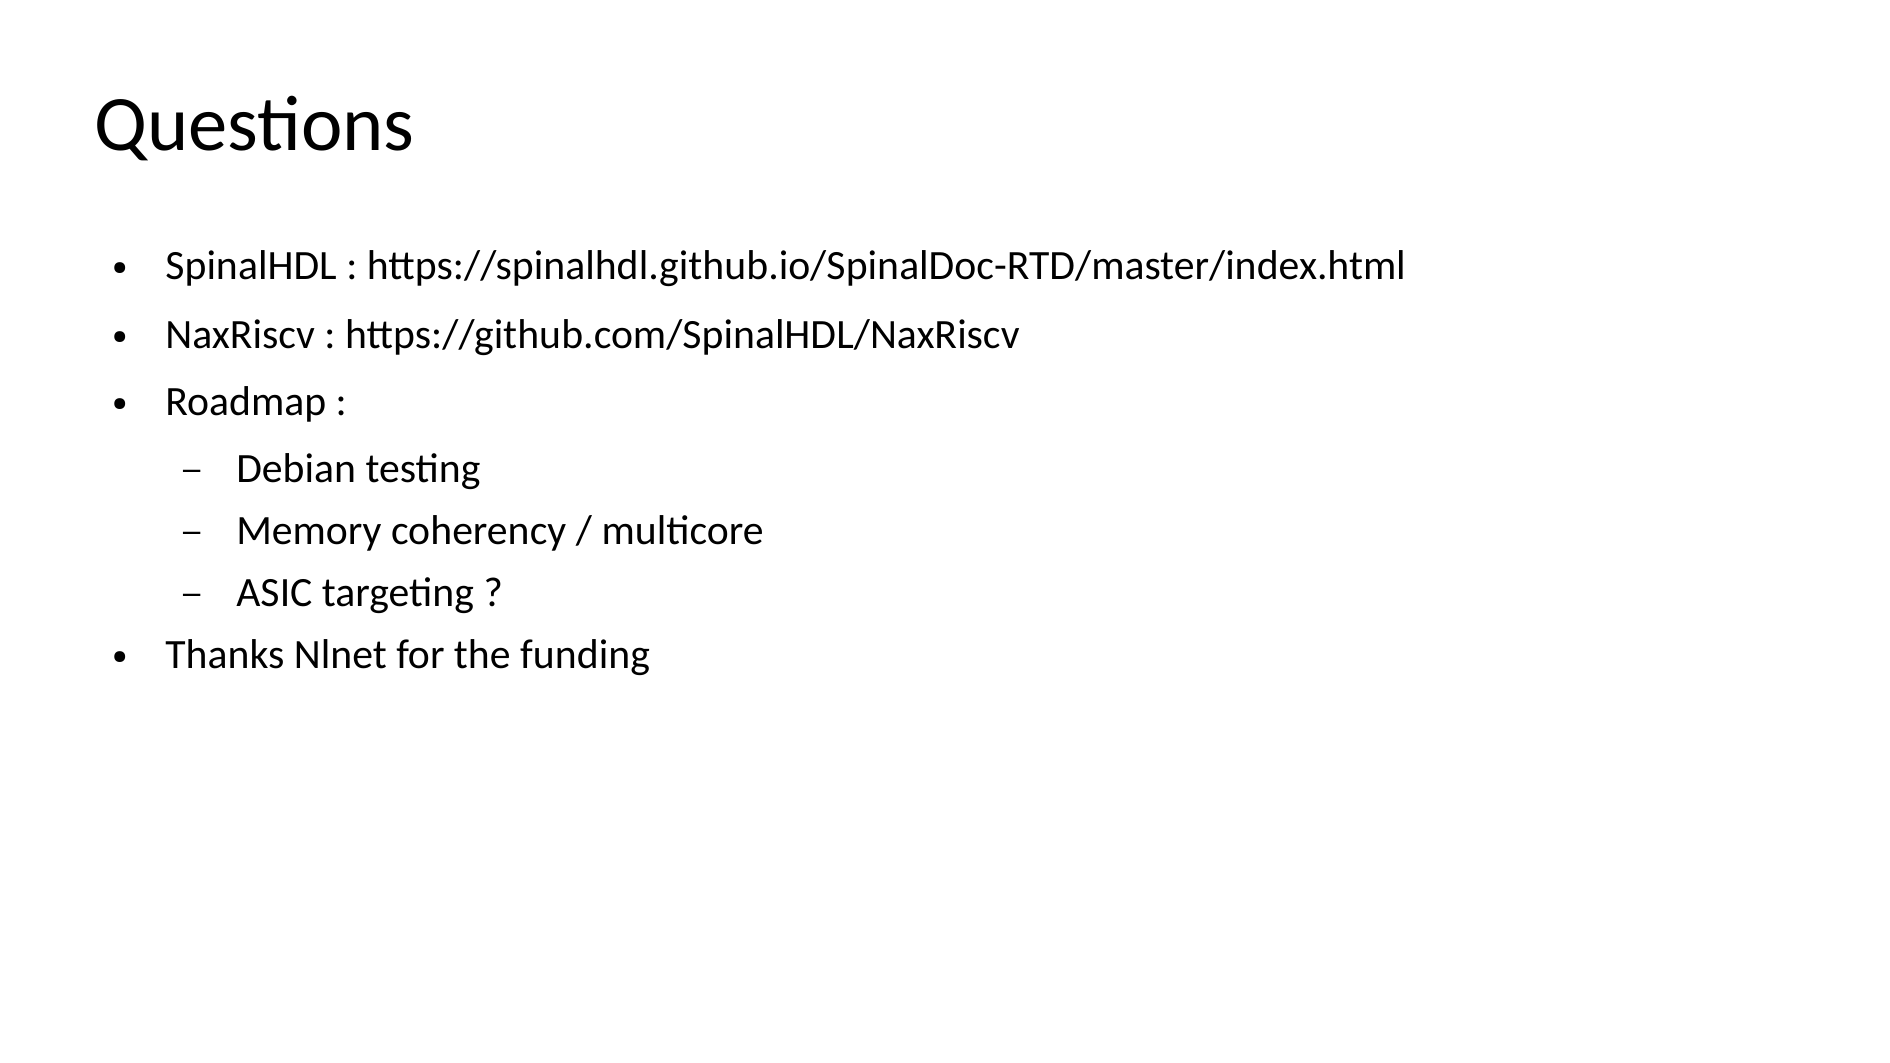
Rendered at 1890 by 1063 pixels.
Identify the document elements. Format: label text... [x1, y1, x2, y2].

title Questions [94, 42, 1796, 220]
list SpinalHDL : https://spinalhdl.github.io/SpinalDoc-RTD/master/index.html NaxRiscv : https://github.com/SpinalHDL/NaxRiscv Roadmap : Debian testing Memory coherency / multicore ASIC targeting ? Thanks Nlnet for the funding [94, 248, 1878, 1063]
